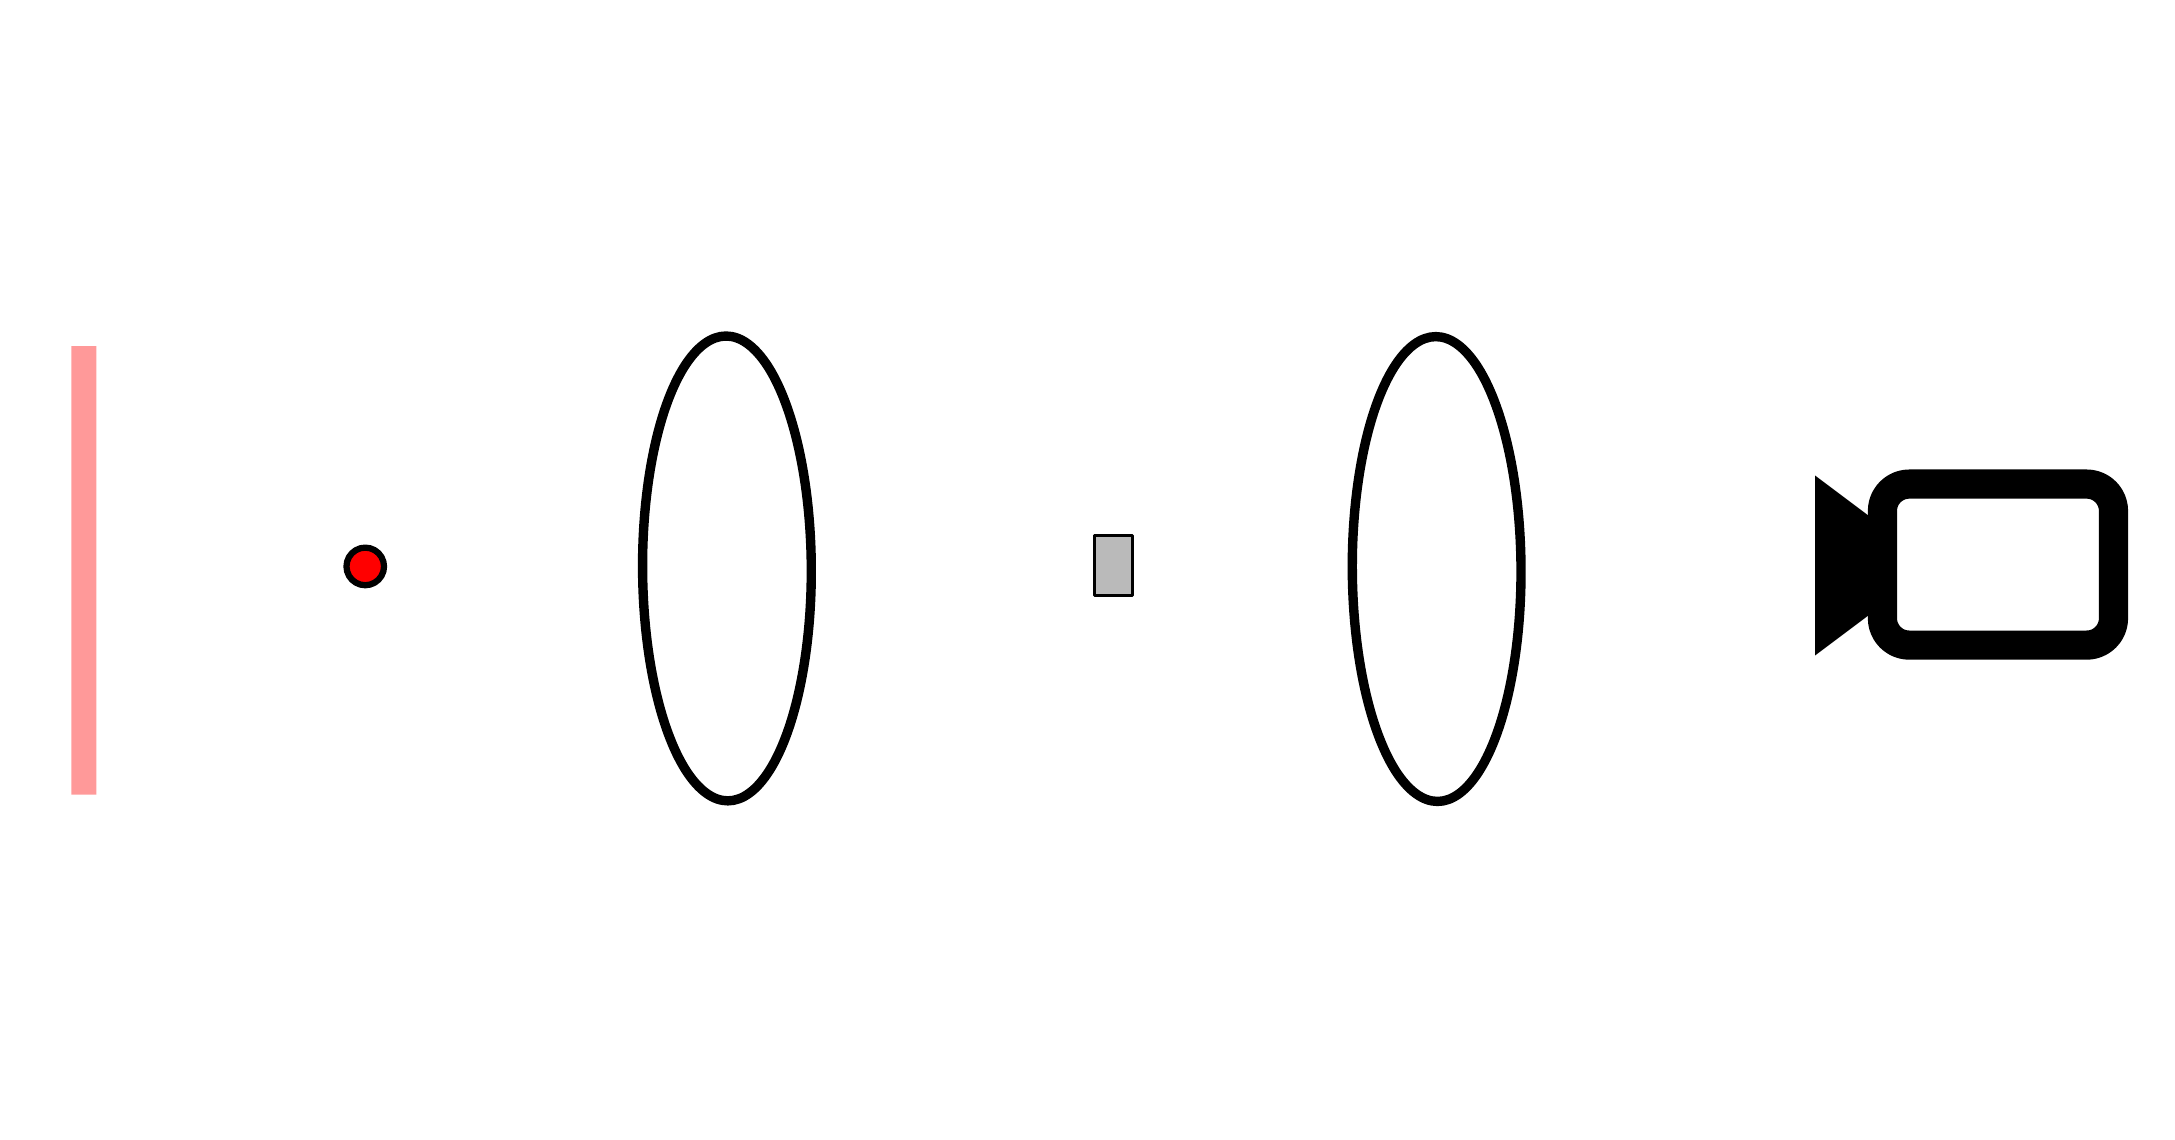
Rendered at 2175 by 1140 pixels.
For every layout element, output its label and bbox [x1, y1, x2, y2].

text_box [1882, 484, 2114, 646]
text_box [1352, 336, 1522, 802]
text_box [642, 336, 812, 801]
text_box [1094, 535, 1133, 596]
text_box [1815, 475, 1876, 656]
text_box [346, 547, 385, 586]
